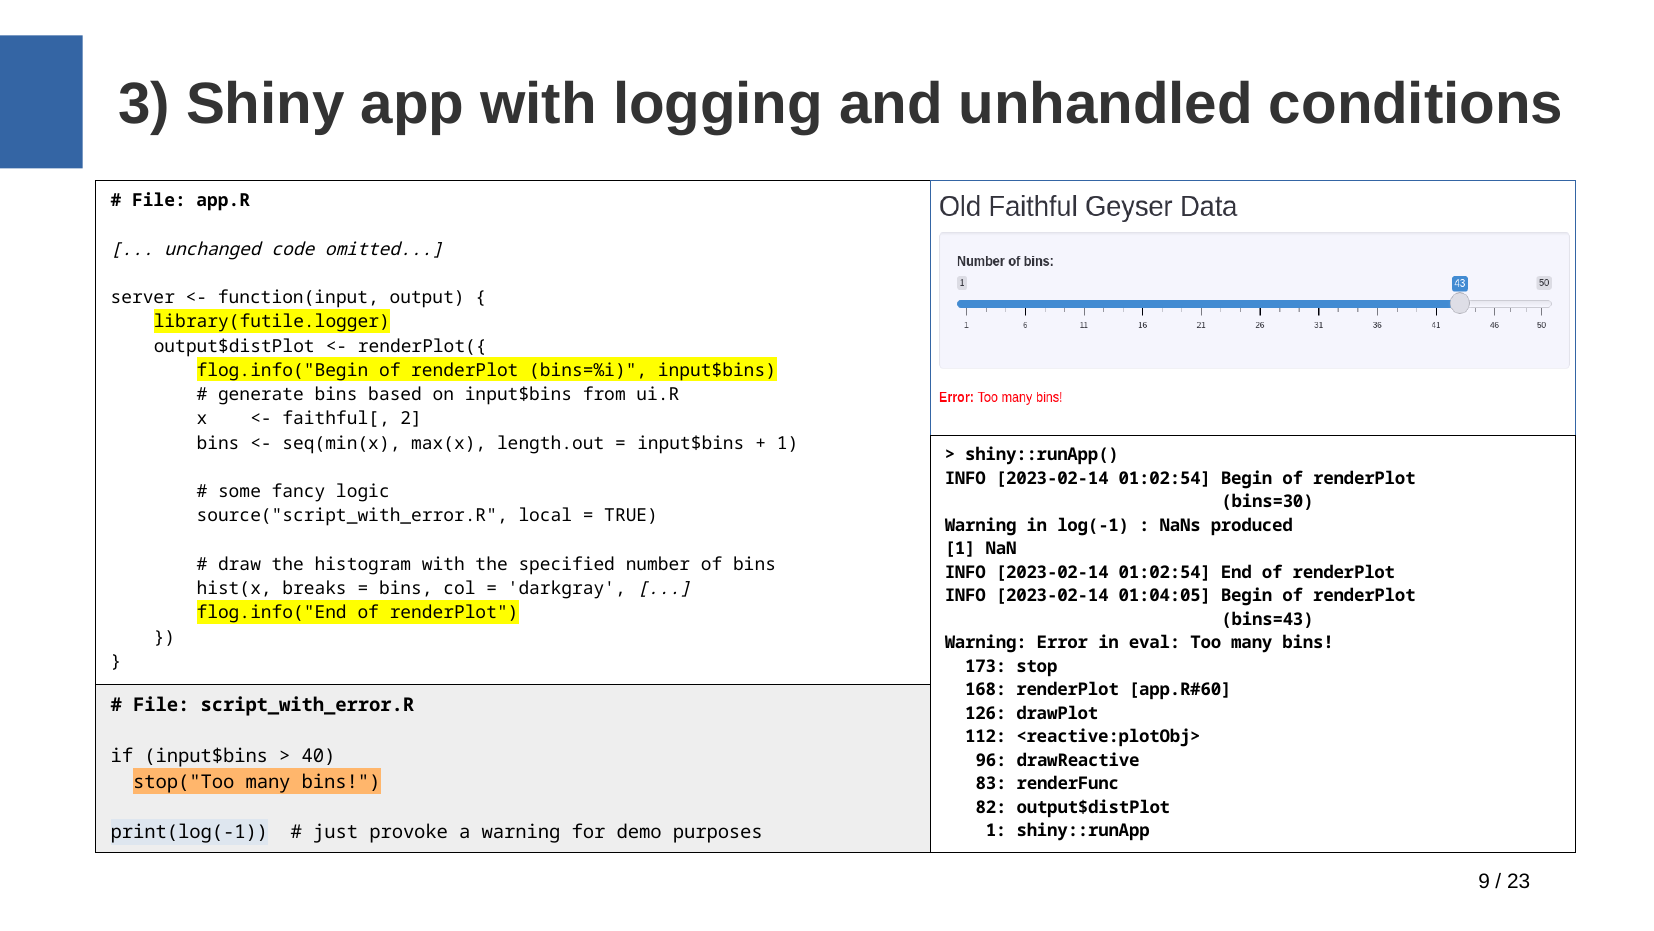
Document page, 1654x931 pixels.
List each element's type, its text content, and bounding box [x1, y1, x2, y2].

text_box # File: app.R [... unchanged code omitted...] server <- function(input, output) { library(futile.logger) output$distPlot <- renderPlot({ flog.info("Begin of renderPlot (bins=%i)", input$bins) # generate bins based on input$bins from ui.R x <- faithful[, 2] bins <- seq(min(x), max(x), length.out = input$bins + 1) # some fancy logic source("script_with_error.R", local = TRUE) # draw the histogram with the specified number of bins hist(x, breaks = bins, col = 'darkgray', [...] flog.info("End of renderPlot") }) } [95, 180, 930, 684]
text_box > shiny::runApp() INFO [2023-02-14 01:02:54] Begin of renderPlot (bins=30) Warning in log(-1) : NaNs produced [1] NaN INFO [2023-02-14 01:02:54] End of renderPlot INFO [2023-02-14 01:04:05] Begin of renderPlot (bins=43) Warning: Error in eval: Too many bins! 173: stop 168: renderPlot [app.R#60] 126: drawPlot 112: <reactive:plotObj> 96: drawReactive 83: renderFunc 82: output$distPlot 1: shiny::runApp [930, 435, 1576, 853]
title 3) Shiny app with logging and unhandled conditions [118, 37, 1621, 169]
picture [930, 179, 1576, 435]
text_box # File: script_with_error.R if (input$bins > 40) stop("Too many bins!") print(log(-1)) # just provoke a warning for demo purposes [95, 684, 931, 853]
